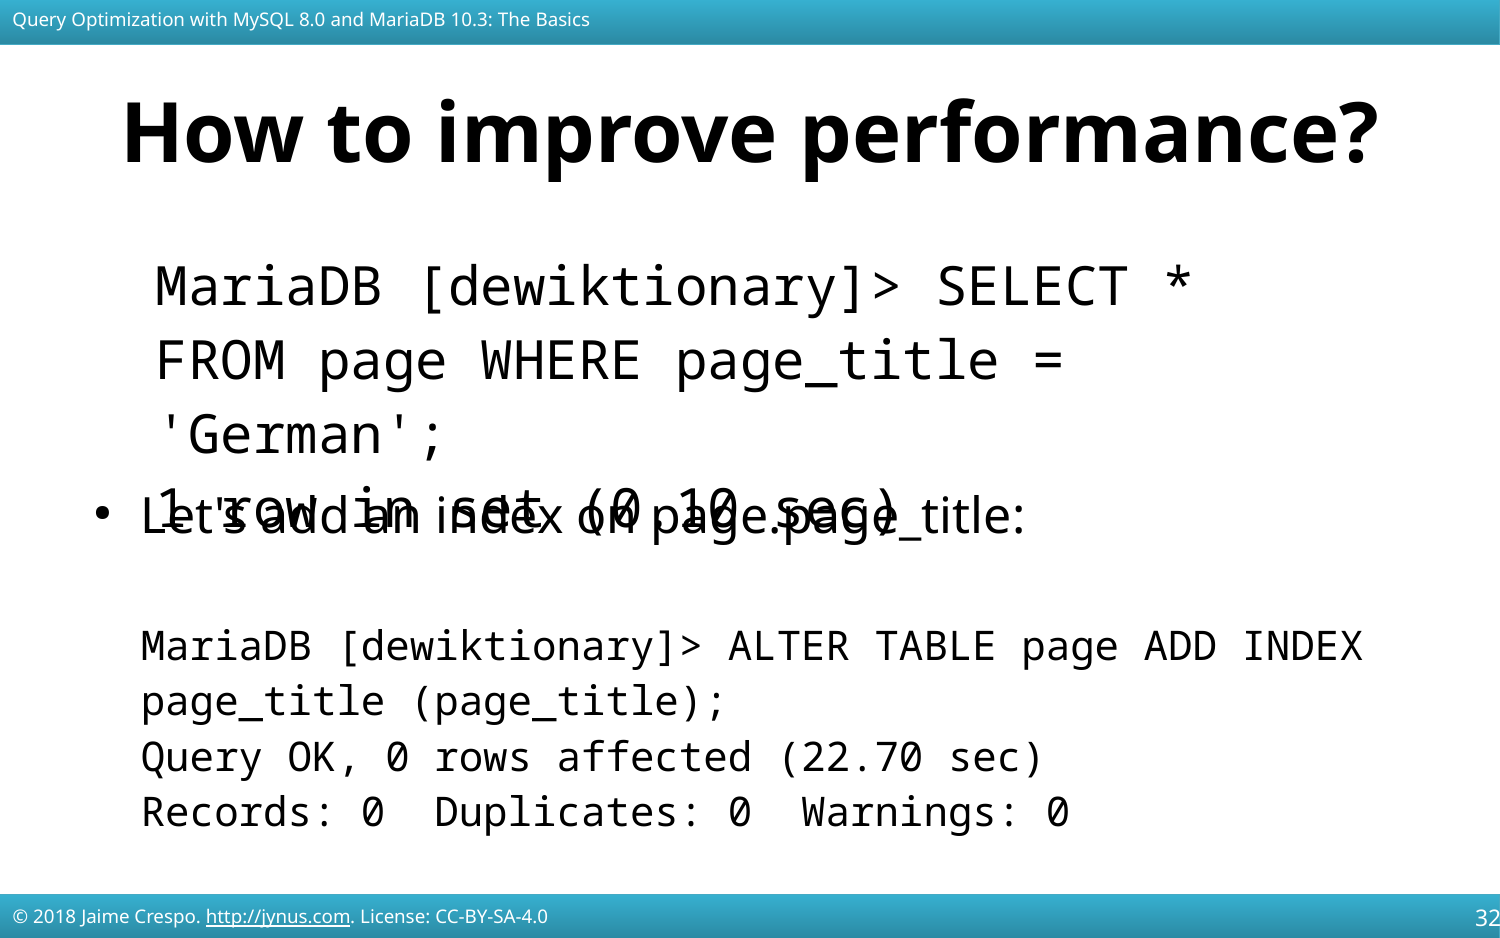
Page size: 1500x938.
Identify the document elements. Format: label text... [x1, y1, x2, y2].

title How to improve performance? [75, 32, 1425, 227]
text_box MariaDB [dewiktionary]> SELECT * FROM page WHERE page_title = 'German'; 1 row in set (0.10 sec) [140, 240, 1341, 507]
list Let's add an index on page.page_title: MariaDB [dewiktionary]> ALTER TABLE page ADD INDEX page_title (page_title); Query OK, 0 rows affected (22.70 sec) Records: 0 Duplicates: 0 Warnings: 0 [77, 480, 1428, 841]
